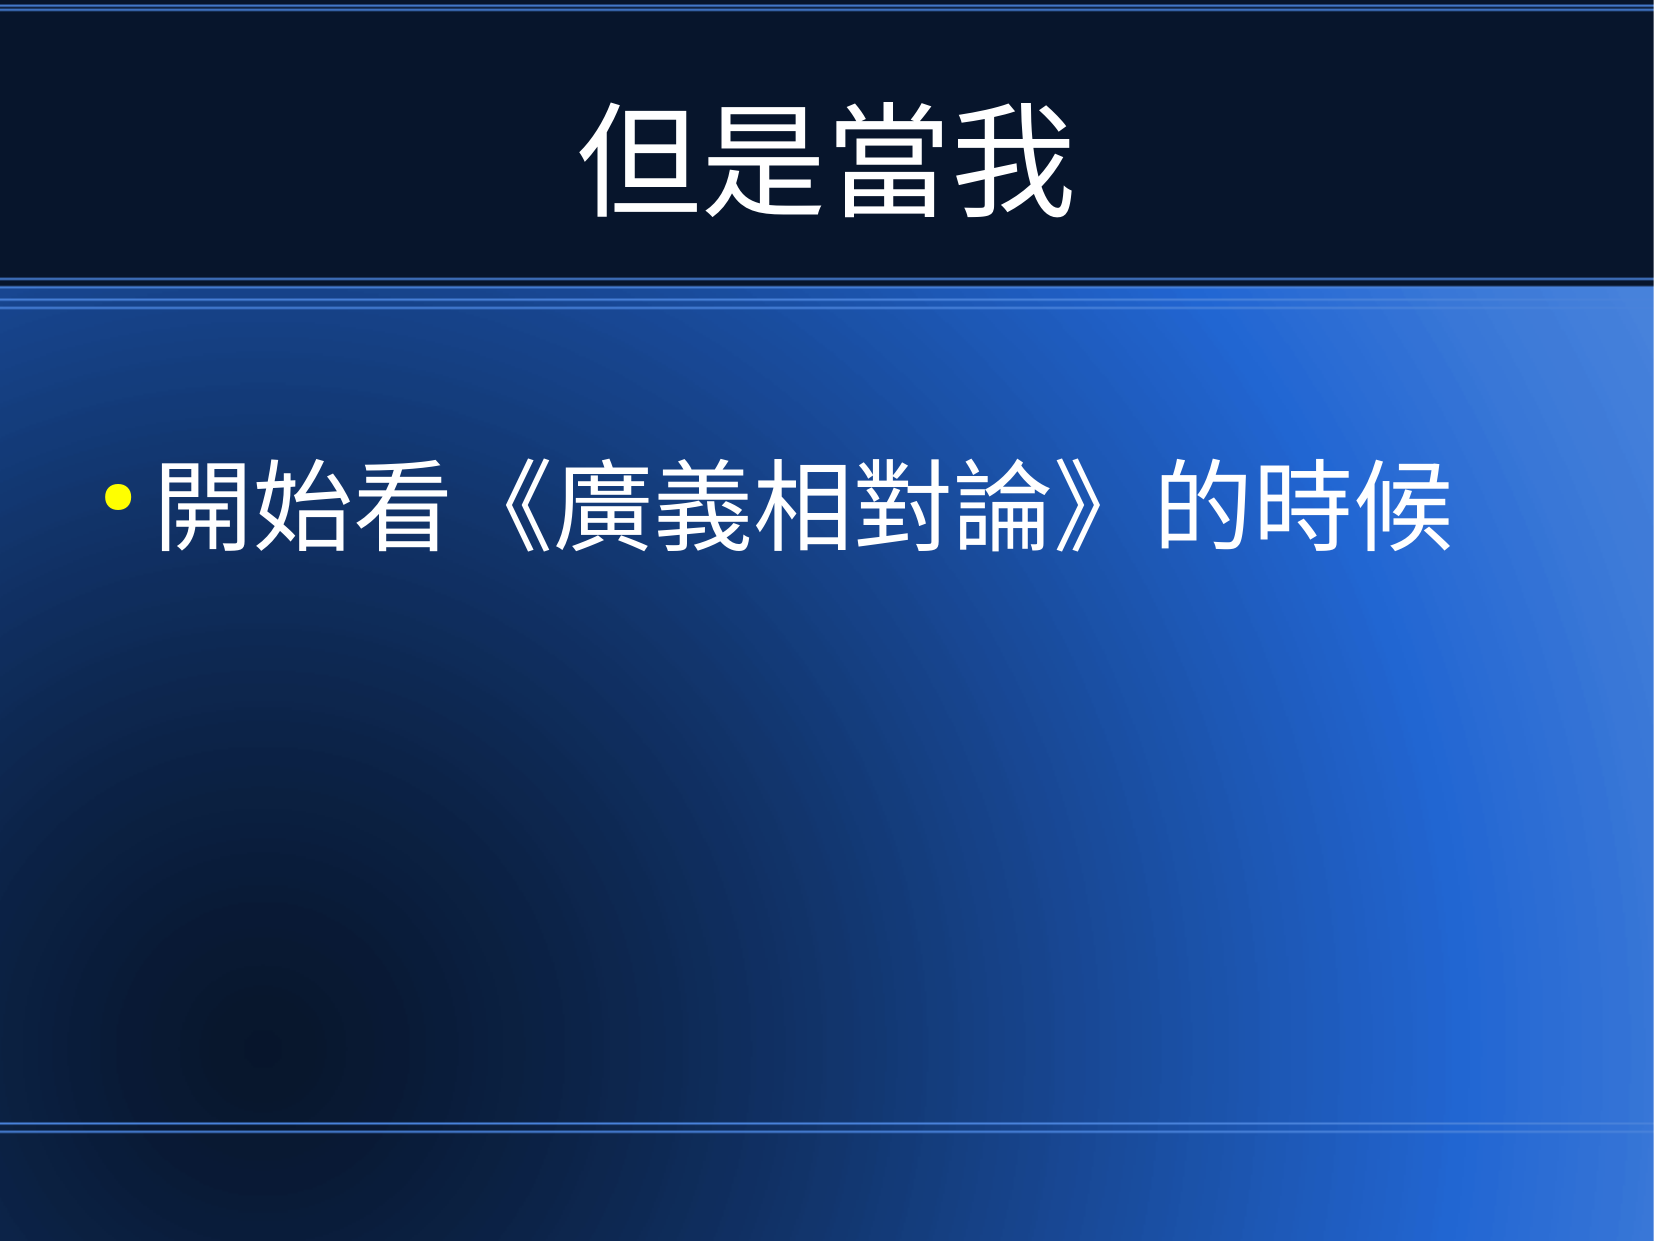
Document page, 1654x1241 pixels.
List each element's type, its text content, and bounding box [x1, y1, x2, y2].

picture [0, 0, 1654, 1241]
list 開始看《廣義相對論》的時候 [82, 355, 1571, 1241]
title 但是當我 [82, 49, 1571, 257]
